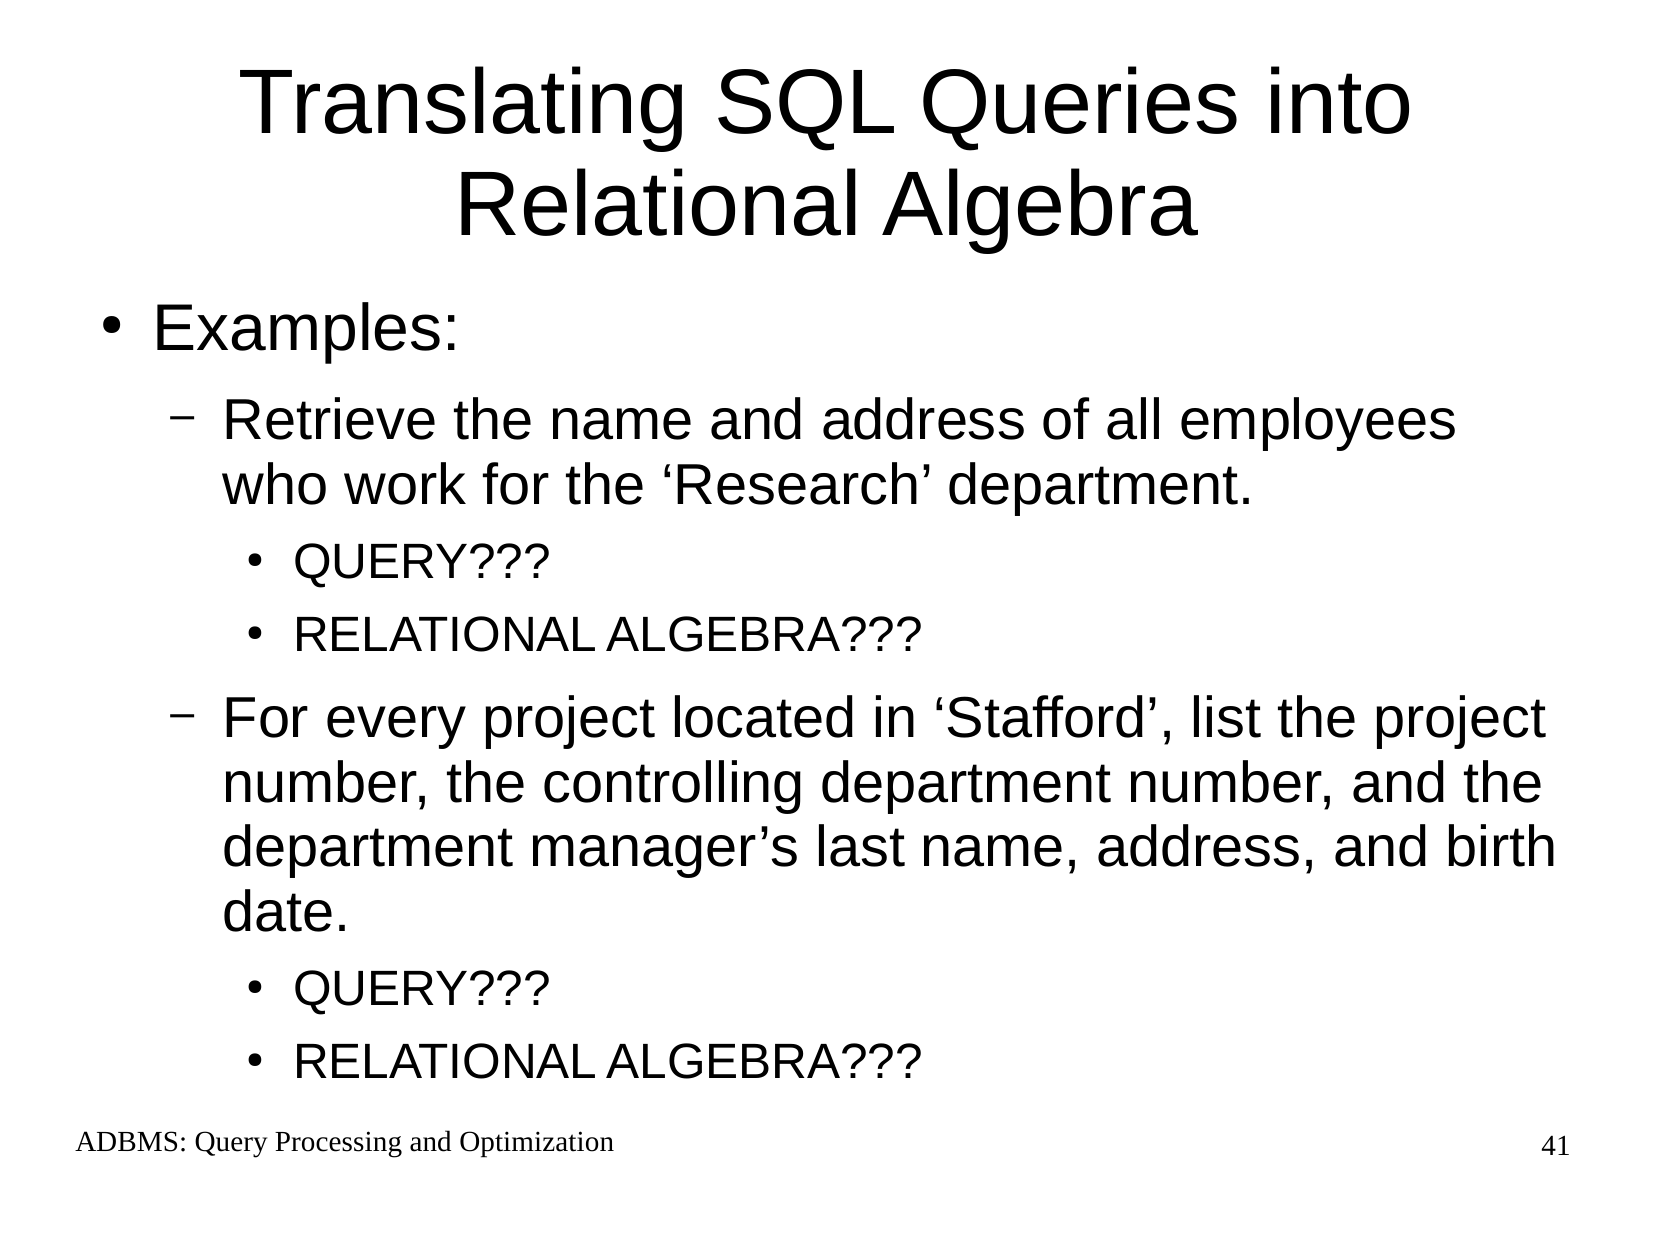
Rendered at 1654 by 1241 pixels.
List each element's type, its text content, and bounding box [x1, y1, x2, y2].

title Translating SQL Queries into Relational Algebra [82, 49, 1571, 257]
list Examples: Retrieve the name and address of all employees who work for the ‘Research’ department. QUERY??? RELATIONAL ALGEBRA??? For every project located in ‘Stafford’, list the project number, the controlling department number, and the department manager’s last name, address, and birth date. QUERY??? RELATIONAL ALGEBRA??? [82, 290, 1571, 1096]
